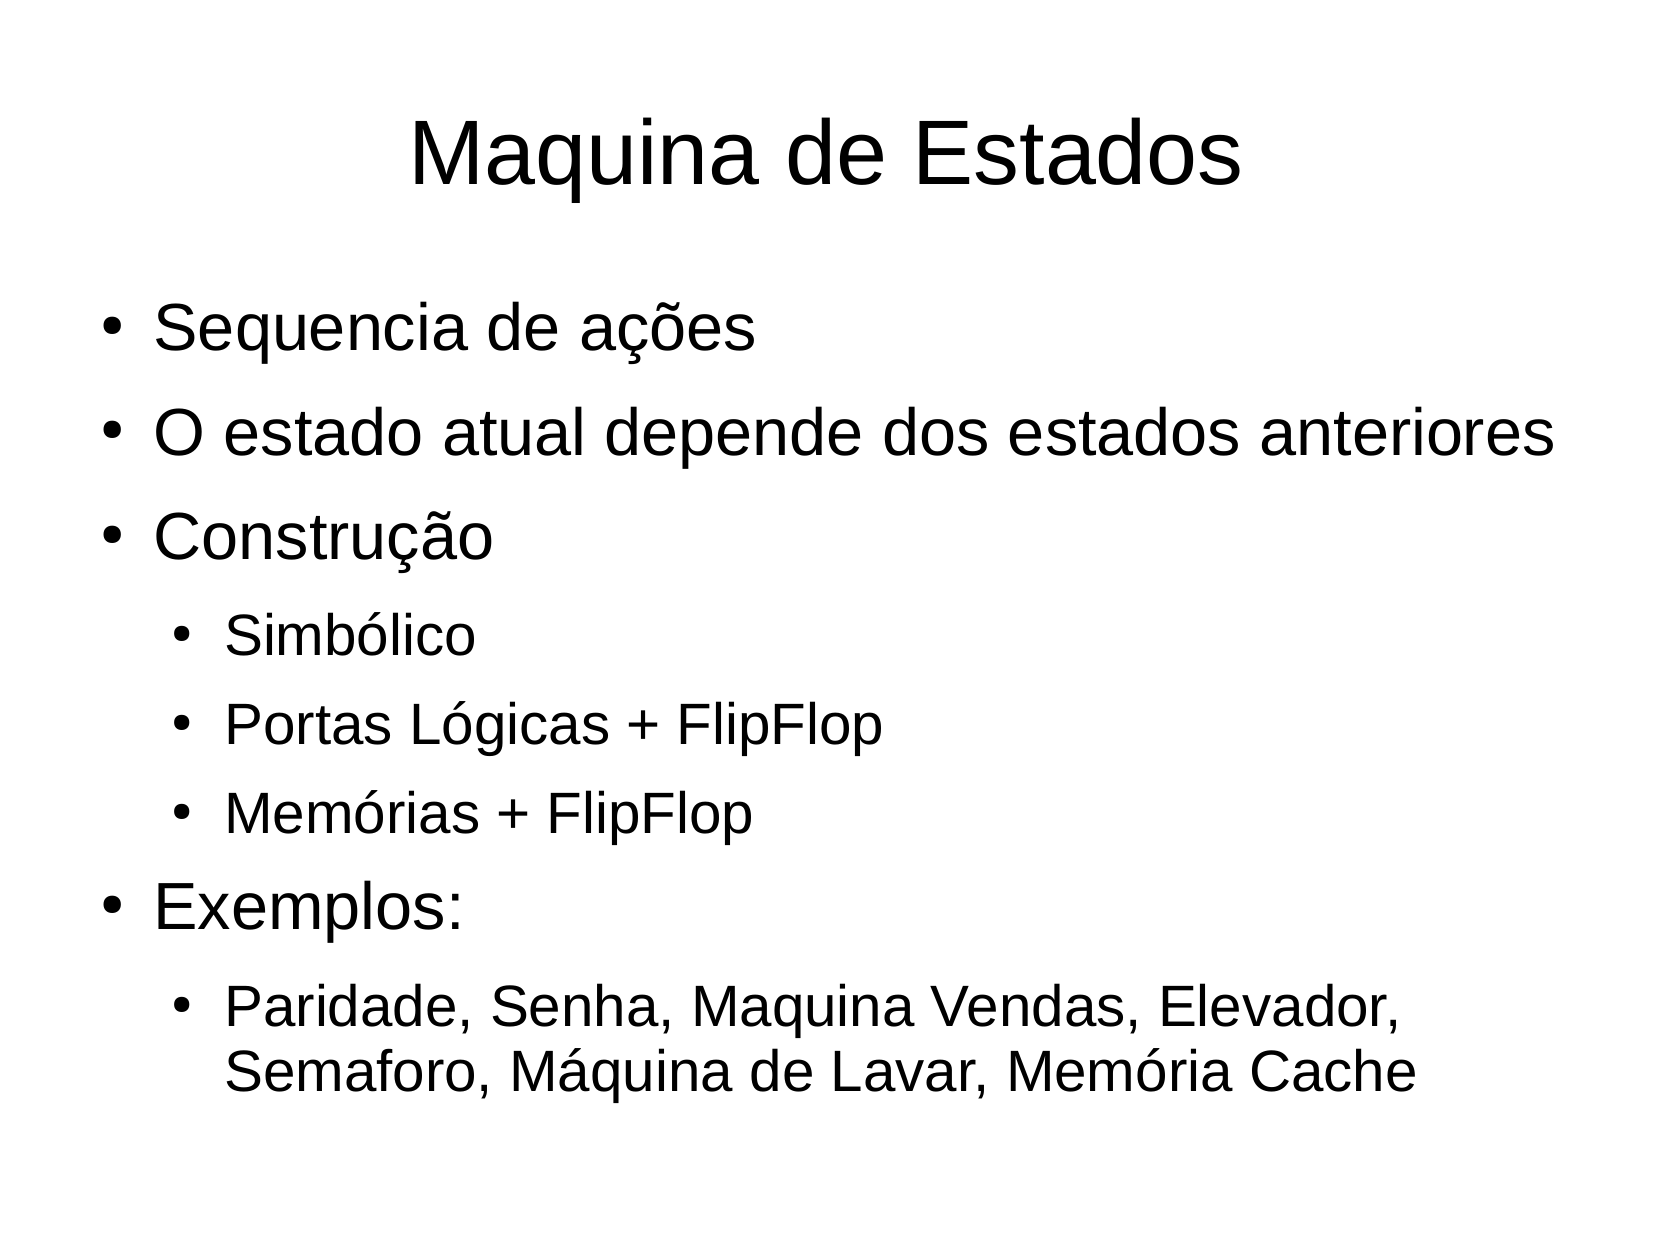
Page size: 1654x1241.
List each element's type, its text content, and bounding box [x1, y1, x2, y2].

title Maquina de Estados [82, 49, 1571, 257]
list Sequencia de ações O estado atual depende dos estados anteriores Construção Simbólico Portas Lógicas + FlipFlop Memórias + FlipFlop Exemplos: Paridade, Senha, Maquina Vendas, Elevador, Semaforo, Máquina de Lavar, Memória Cache [82, 290, 1571, 1104]
